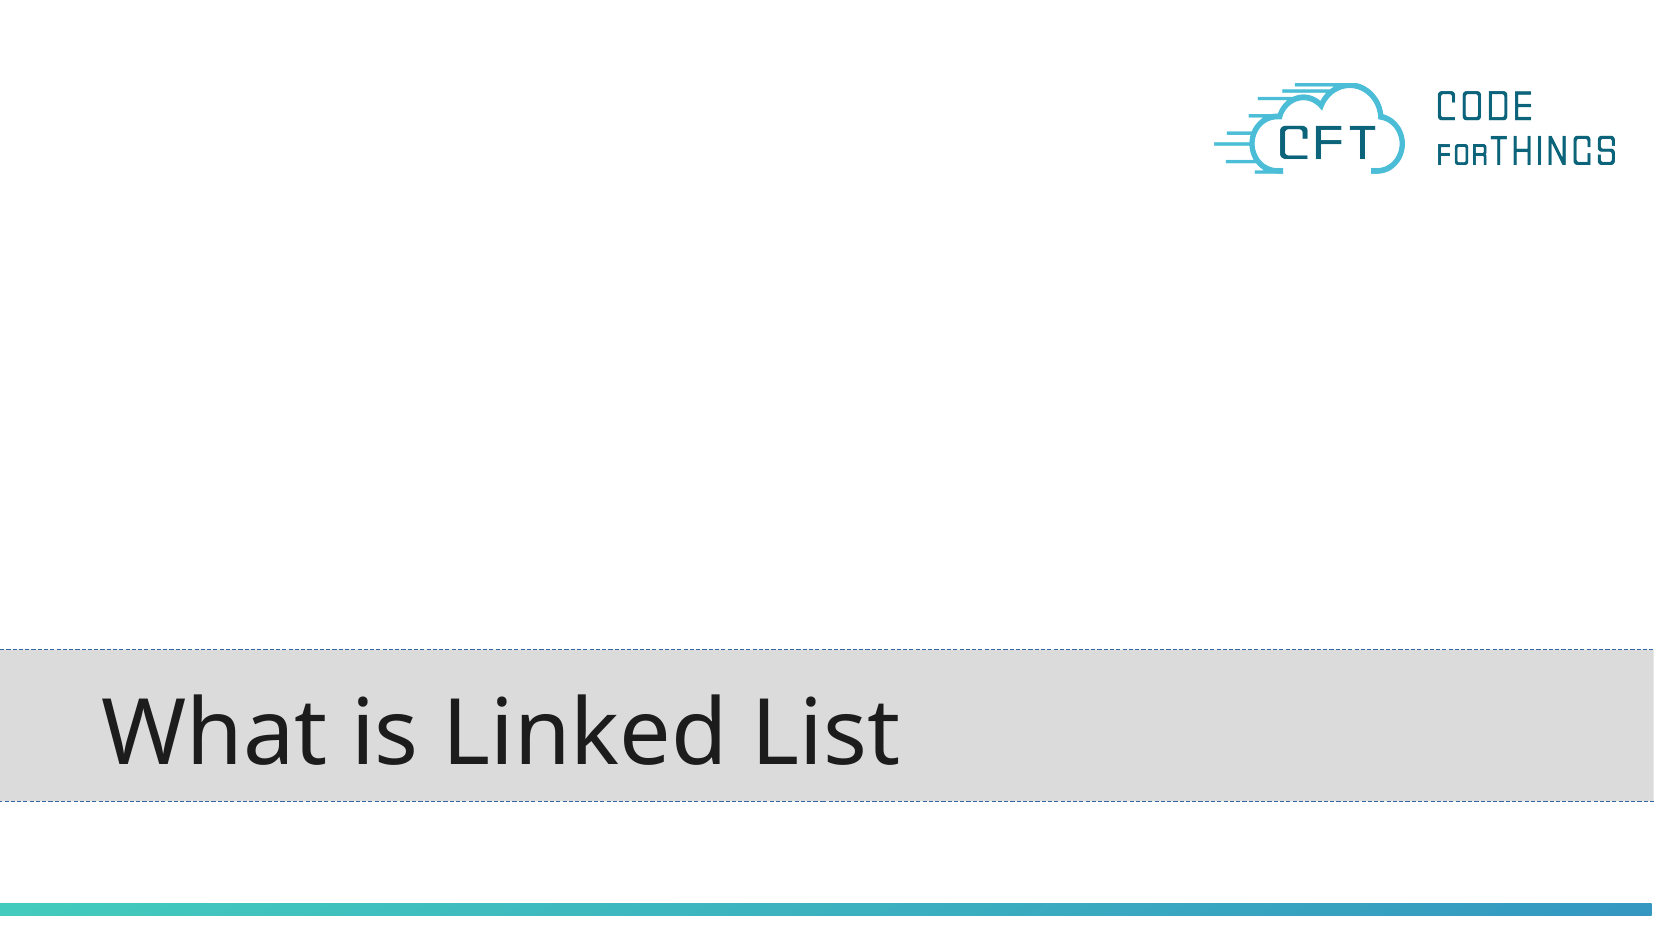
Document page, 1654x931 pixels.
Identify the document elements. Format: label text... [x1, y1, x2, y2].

title What is Linked List [27, 651, 1335, 807]
picture [1214, 83, 1615, 174]
